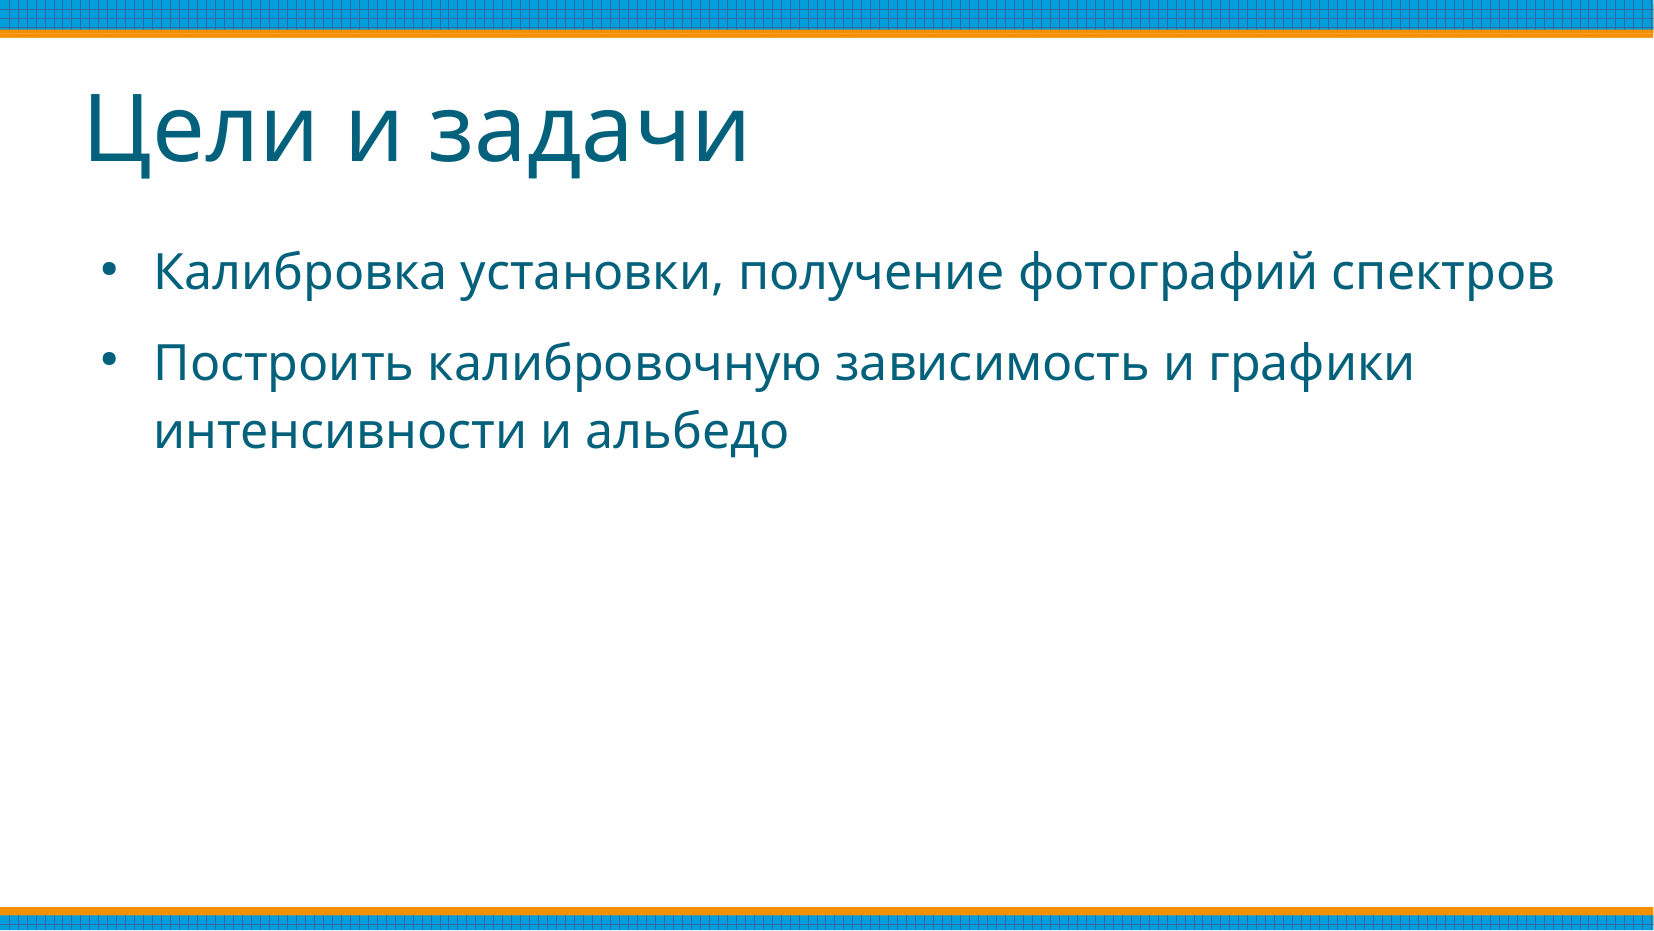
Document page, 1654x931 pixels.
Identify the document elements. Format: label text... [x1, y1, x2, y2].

list Калибровка установки, получение фотографий спектров Построить калибровочную зависимость и графики интенсивности и альбедо [82, 236, 1571, 842]
title Цели и задачи [82, 44, 1571, 207]
